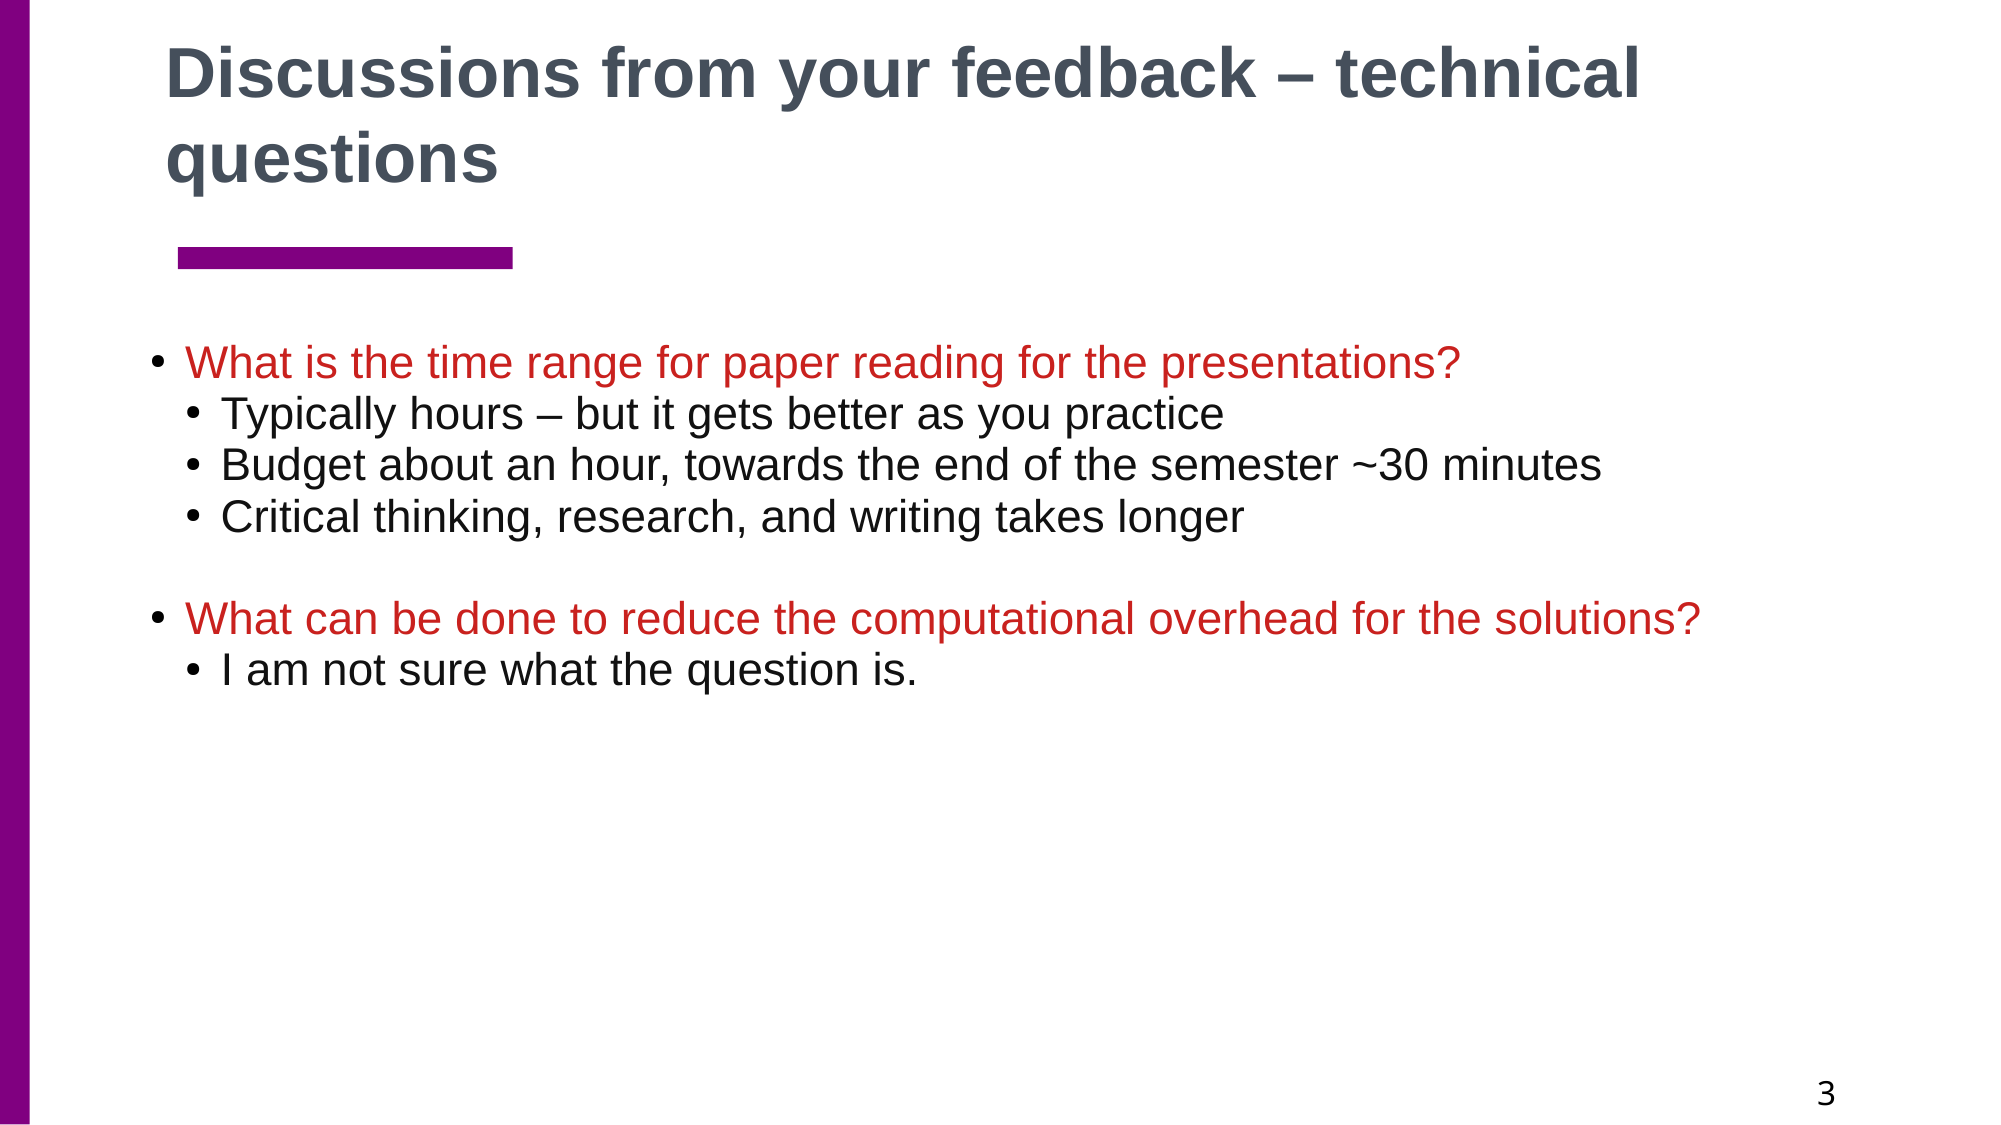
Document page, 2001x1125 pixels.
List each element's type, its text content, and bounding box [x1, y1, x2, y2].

text_box Discussions from your feedback – technical questions [151, 0, 1849, 212]
text_box What is the time range for paper reading for the presentations? Typically hours – but it gets better as you practice Budget about an hour, towards the end of the semester ~30 minutes Critical thinking, research, and writing takes longer What can be done to reduce the computational overhead for the solutions? I am not sure what the question is. [135, 329, 1898, 1011]
